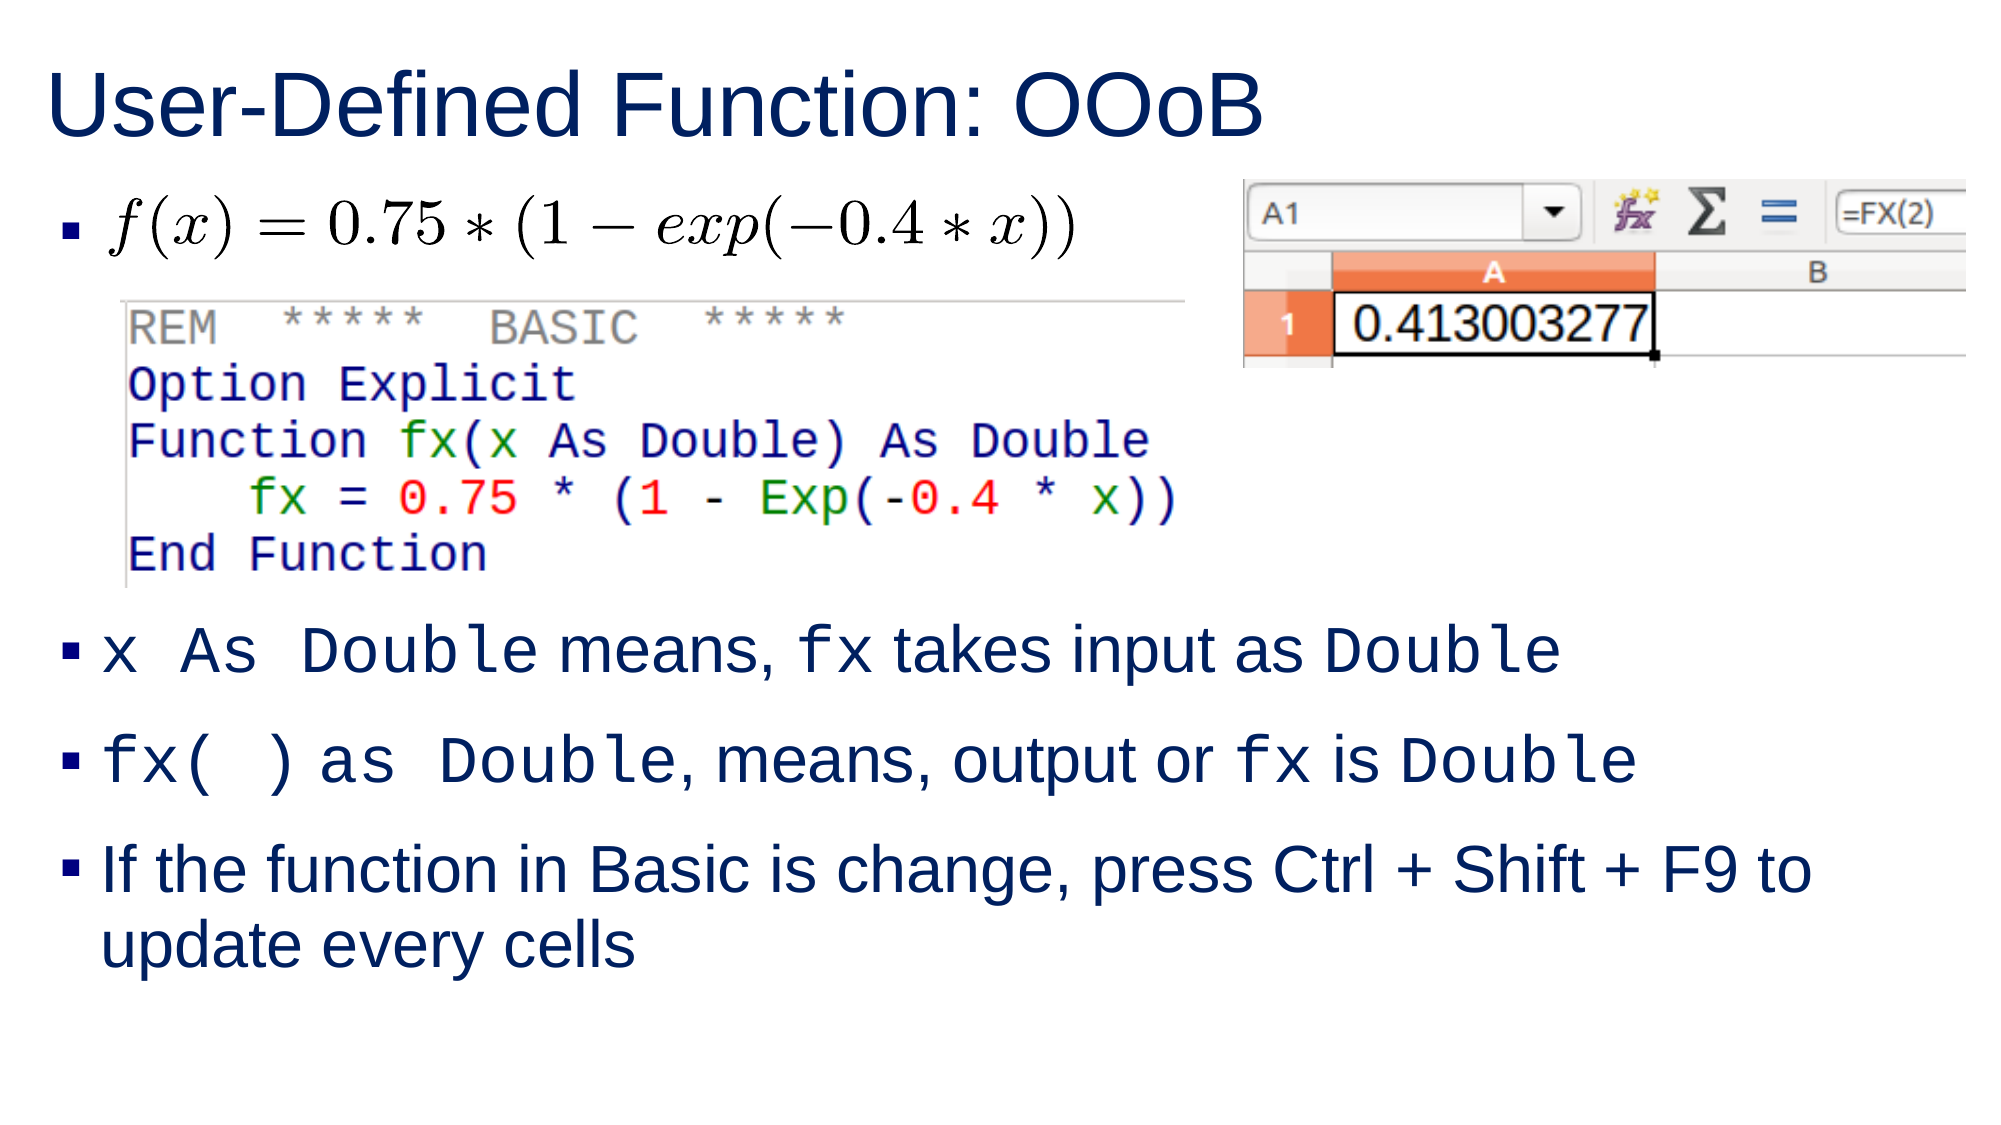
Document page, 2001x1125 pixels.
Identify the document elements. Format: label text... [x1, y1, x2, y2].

list x As Double means, fx takes input as Double fx( ) as Double, means, output or fx is Double If the function in Basic is change, press Ctrl + Shift + F9 to update every cells [45, 195, 1966, 991]
text_box [105, 195, 1081, 260]
picture [1243, 179, 1966, 368]
title User-Defined Function: OOoB [45, 44, 1966, 165]
chart [966, 588, 1086, 647]
picture [120, 299, 1185, 588]
